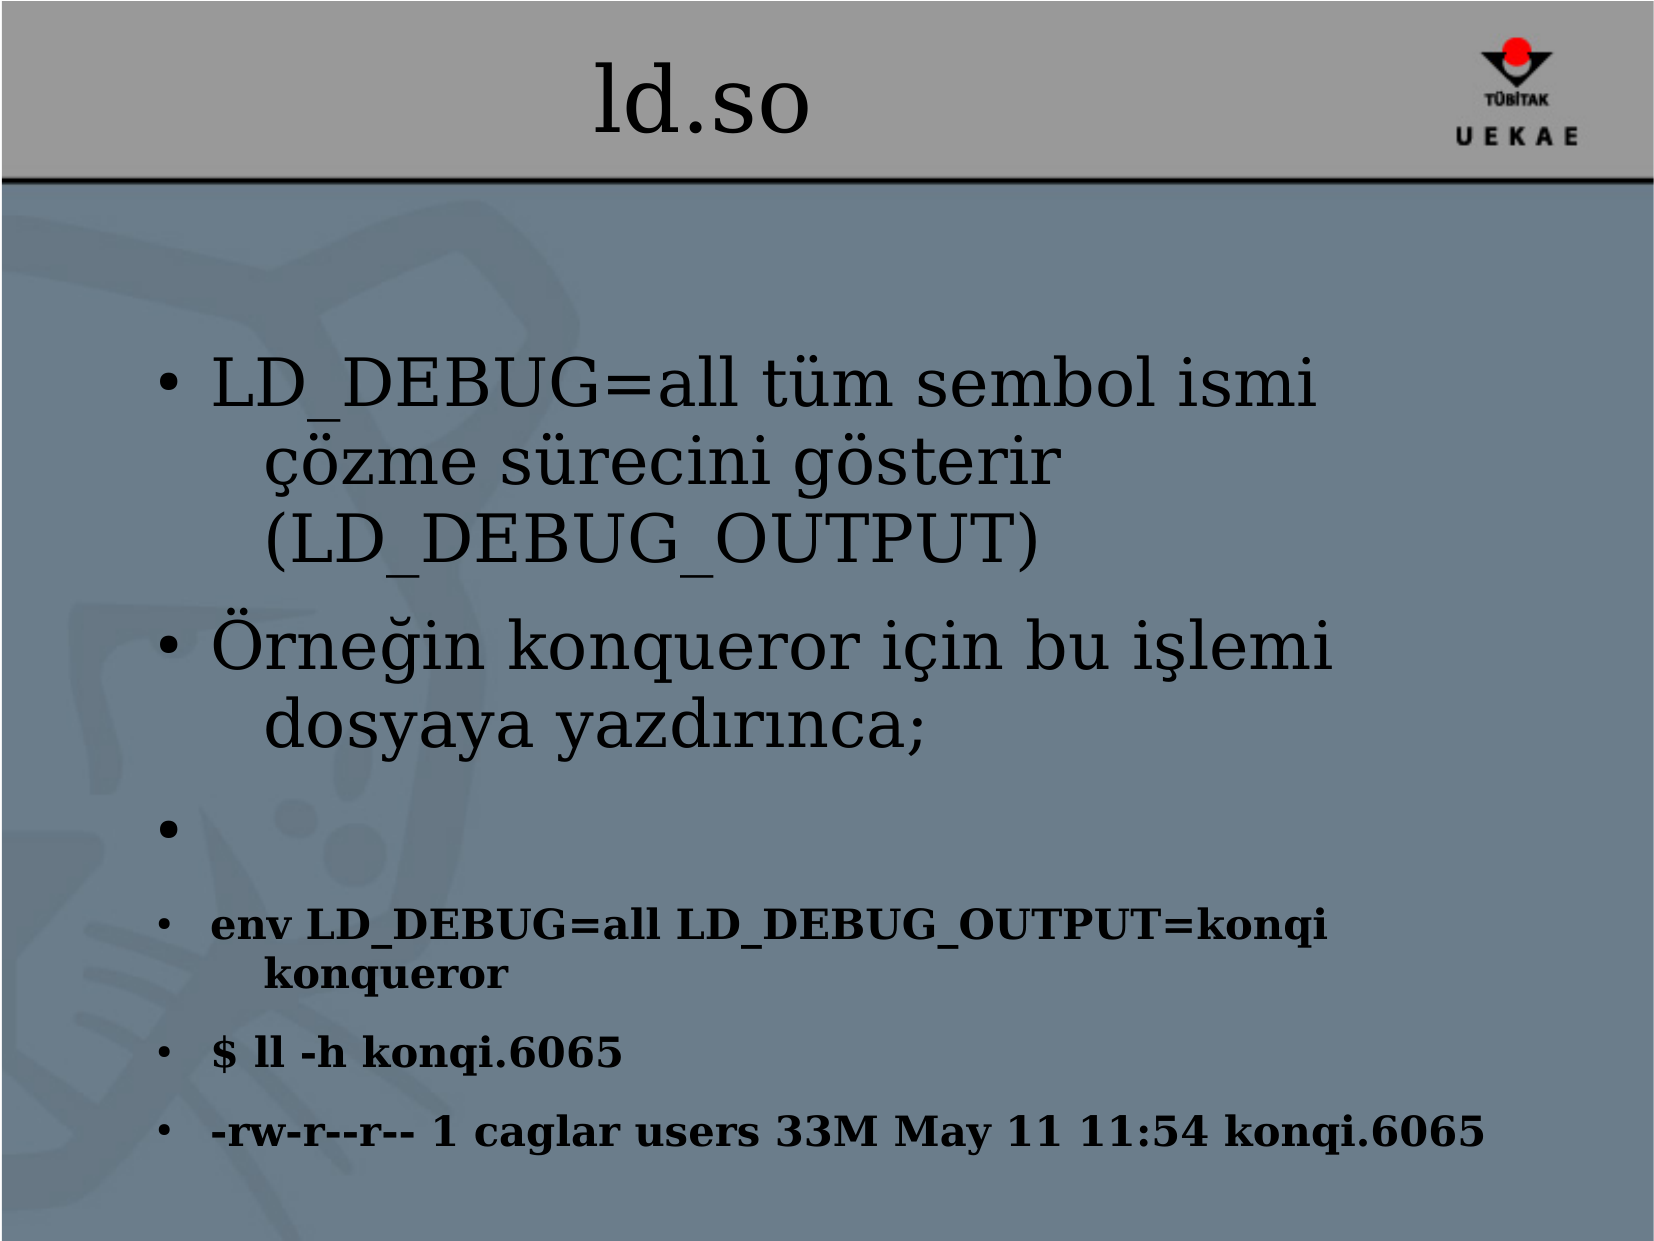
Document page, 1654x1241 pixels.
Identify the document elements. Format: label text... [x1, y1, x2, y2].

list LD_DEBUG=all tüm sembol ismi çözme sürecini gösterir (LD_DEBUG_OUTPUT) Örneğin konqueror için bu işlemi dosyaya yazdırınca; env LD_DEBUG=all LD_DEBUG_OUTPUT=konqi konqueror $ ll -h konqi.6065 -rw-r--r-- 1 caglar users 33M May 11 11:54 konqi.6065 [121, 344, 1534, 1127]
title ld.so [0, 0, 1410, 204]
picture [1, 1, 1654, 1241]
